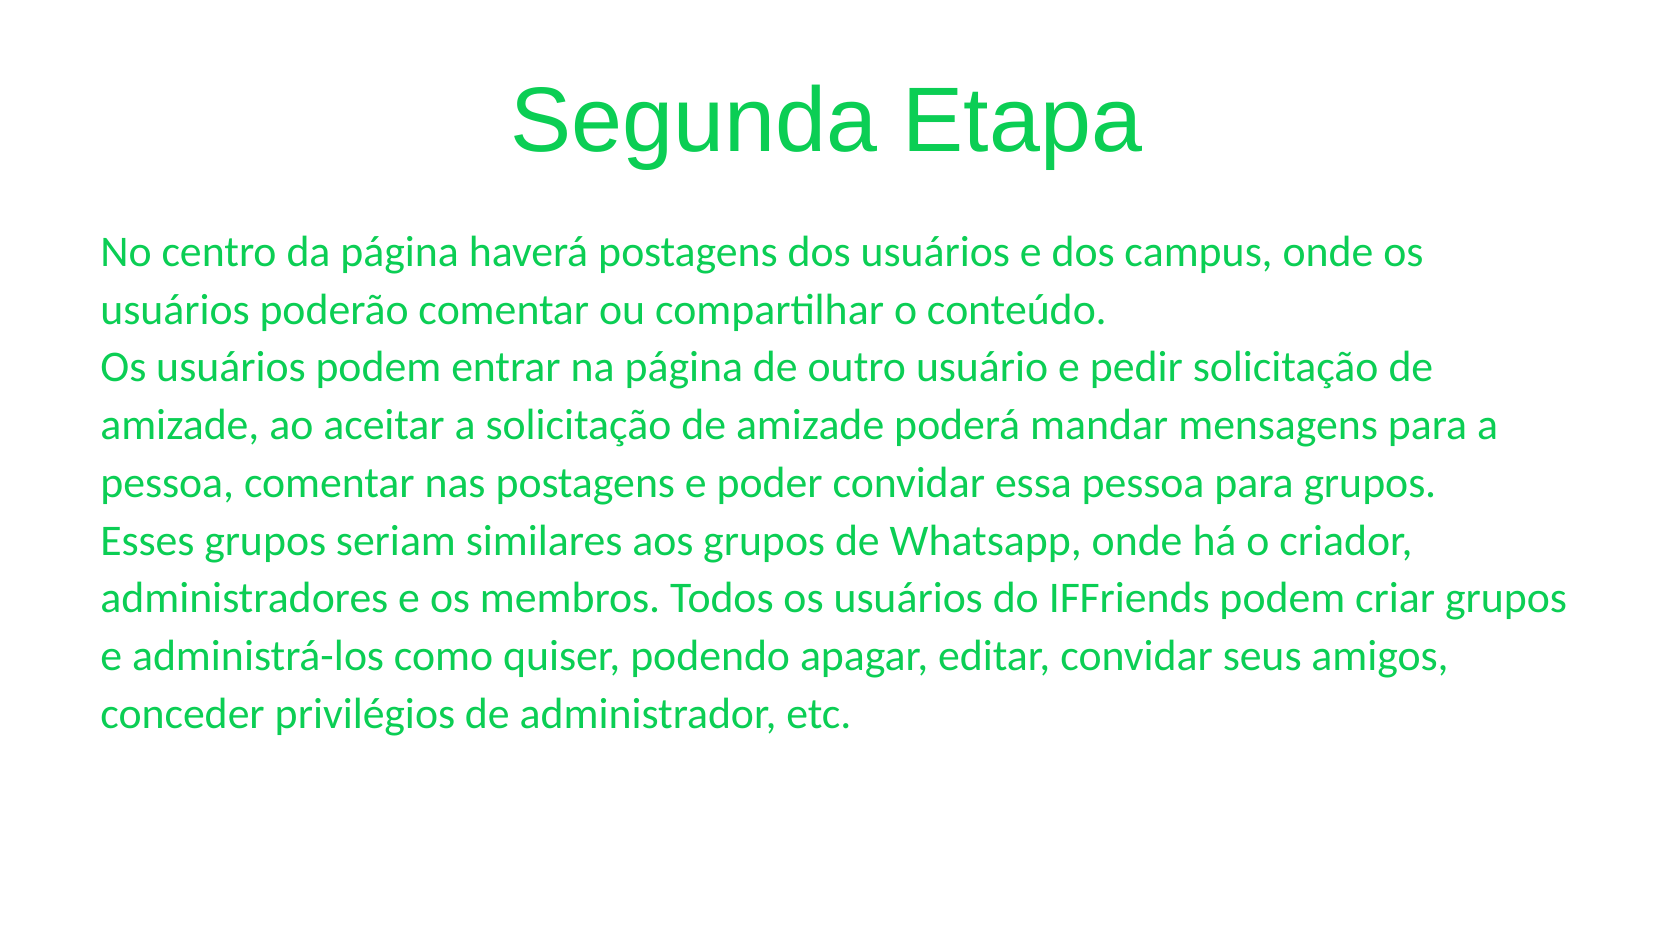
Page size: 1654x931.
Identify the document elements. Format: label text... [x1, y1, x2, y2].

text_box Segunda Etapa [82, 37, 1571, 193]
text_box No centro da página haverá postagens dos usuários e dos campus, onde os usuários poderão comentar ou compartilhar o conteúdo. Os usuários podem entrar na página de outro usuário e pedir solicitação de amizade, ao aceitar a solicitação de amizade poderá mandar mensagens para a pessoa, comentar nas postagens e poder convidar essa pessoa para grupos. Esses grupos seriam similares aos grupos de Whatsapp, onde há o criador, administradores e os membros. Todos os usuários do IFFriends podem criar grupos e administrá-los como quiser, podendo apagar, editar, convidar seus amigos, conceder privilégios de administrador, etc. [82, 217, 1571, 758]
